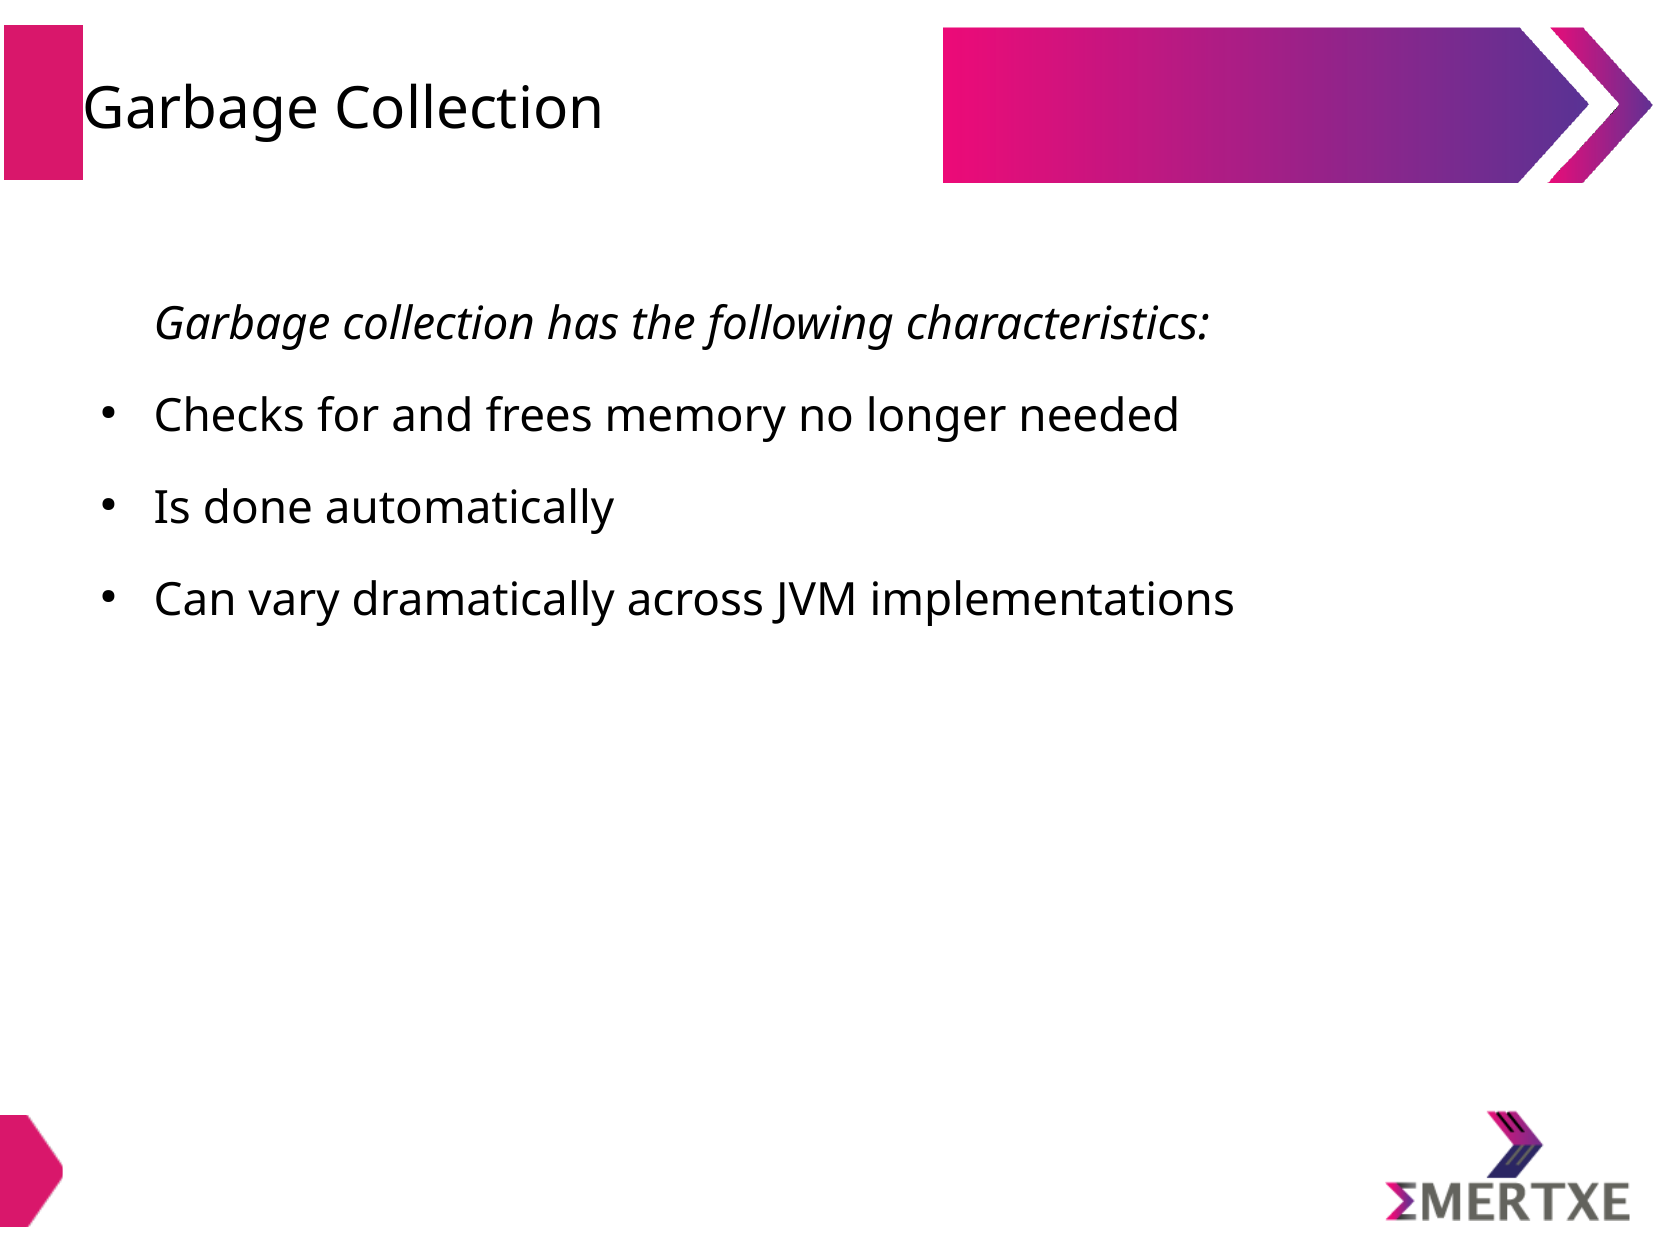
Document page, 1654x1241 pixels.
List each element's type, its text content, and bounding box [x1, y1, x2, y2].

title Garbage Collection [82, 2, 1571, 210]
picture [1385, 1107, 1631, 1221]
picture [1571, 27, 1653, 183]
list Garbage collection has the following characteristics: Checks for and frees memory no longer needed Is done automatically Can vary dramatically across JVM implementations [82, 290, 1571, 1010]
